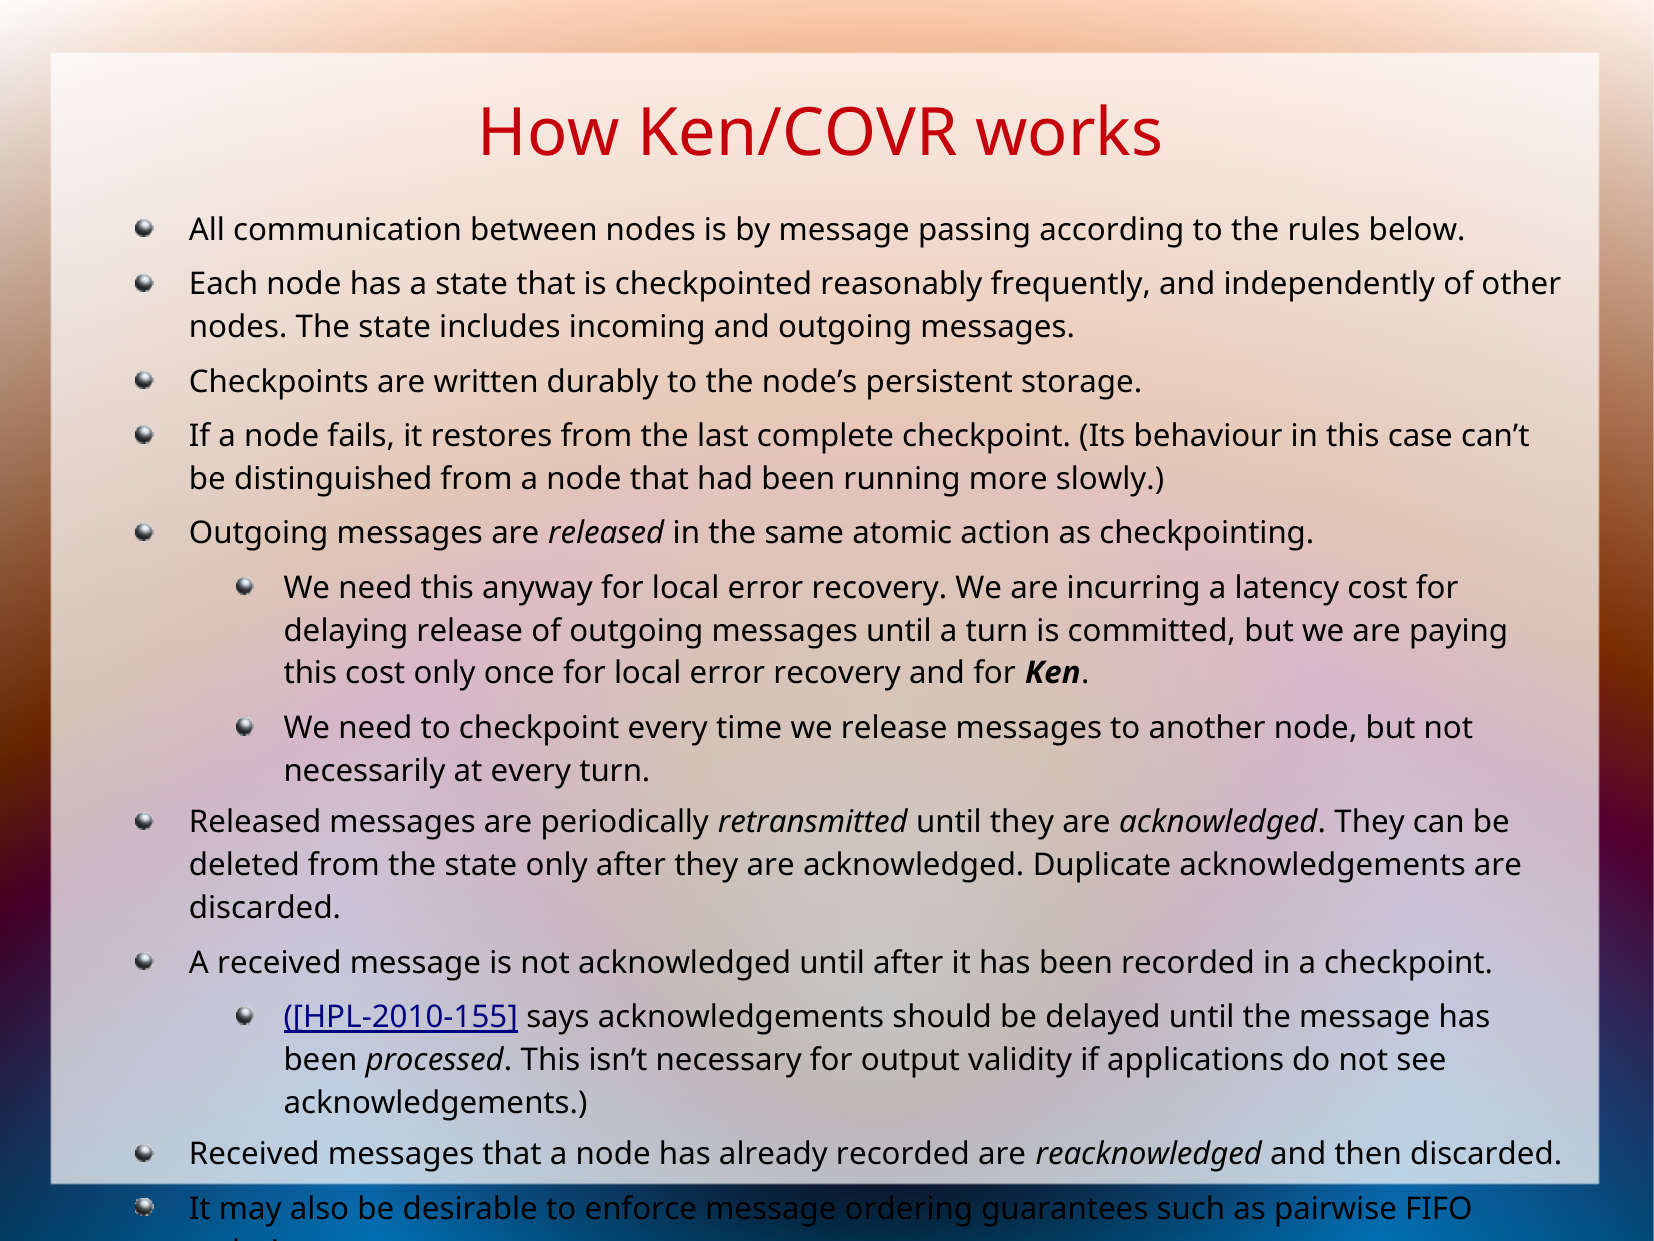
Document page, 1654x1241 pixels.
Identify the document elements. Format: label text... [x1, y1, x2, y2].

title How Ken/COVR works [76, 59, 1565, 200]
list All communication between nodes is by message passing according to the rules below. Each node has a state that is checkpointed reasonably frequently, and independently of other nodes. The state includes incoming and outgoing messages. Checkpoints are written durably to the node’s persistent storage. If a node fails, it restores from the last complete checkpoint. (Its behaviour in this case can’t be distinguished from a node that had been running more slowly.) Outgoing messages are released in the same atomic action as checkpointing. We need this anyway for local error recovery. We are incurring a latency cost for delaying release of outgoing messages until a turn is committed, but we are paying this cost only once for local error recovery and for Ken. We need to checkpoint every time we release messages to another node, but not necessarily at every turn. Released messages are periodically retransmitted until they are acknowledged. They can be deleted from the state only after they are acknowledged. Duplicate acknowledgements are discarded. A received message is not acknowledged until after it has been recorded in a checkpoint. ([HPL-2010-155] says acknowledgements should be delayed until the message has been processed. This isn’t necessary for output validity if applications do not see acknowledgements.) Received messages that a node has already recorded are reacknowledged and then discarded. It may also be desirable to enforce message ordering guarantees such as pairwise FIFO ordering. That’s it! [118, 206, 1565, 1103]
picture [0, 0, 1654, 1241]
